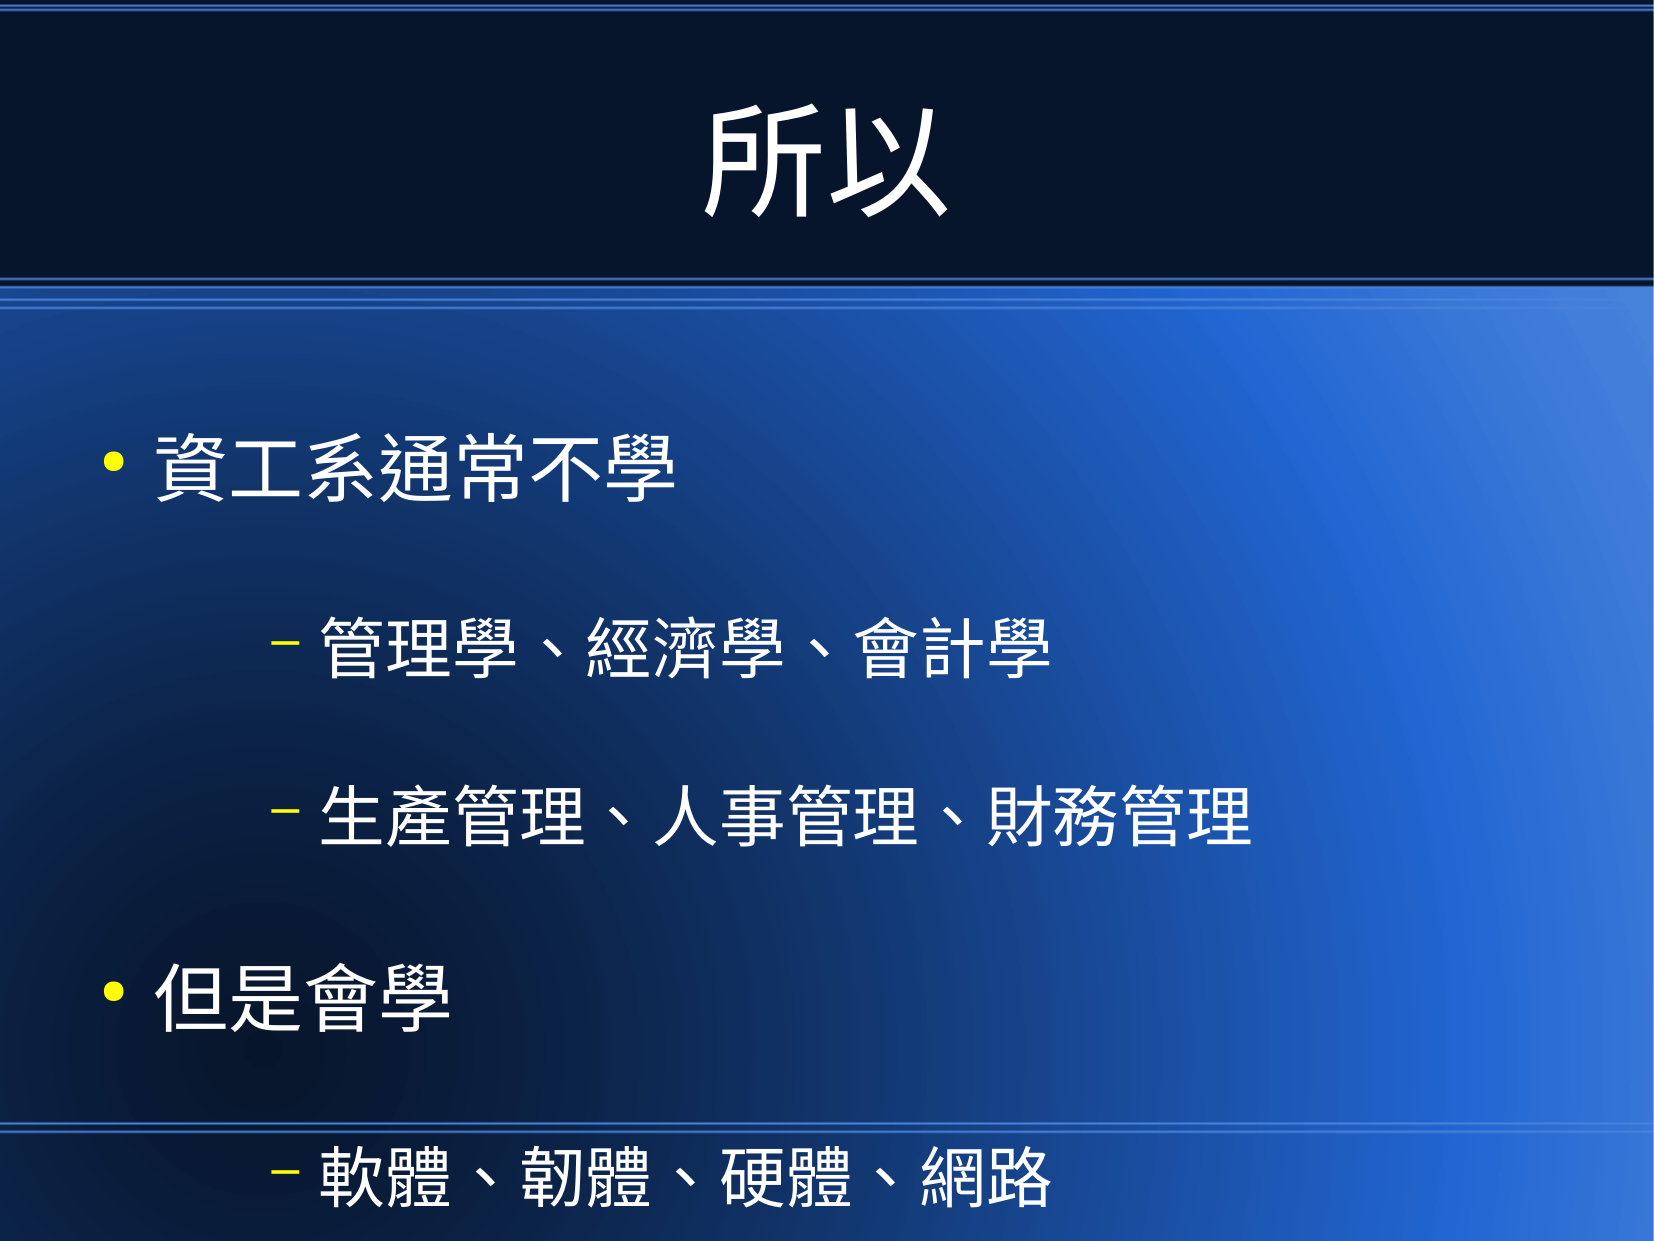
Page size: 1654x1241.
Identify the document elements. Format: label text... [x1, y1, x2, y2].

title 所以 [82, 49, 1571, 257]
list 資工系通常不學 管理學、經濟學、會計學 生產管理、人事管理、財務管理 但是會學 軟體、韌體、硬體、網路 [82, 355, 1571, 1241]
picture [0, 0, 1654, 1241]
